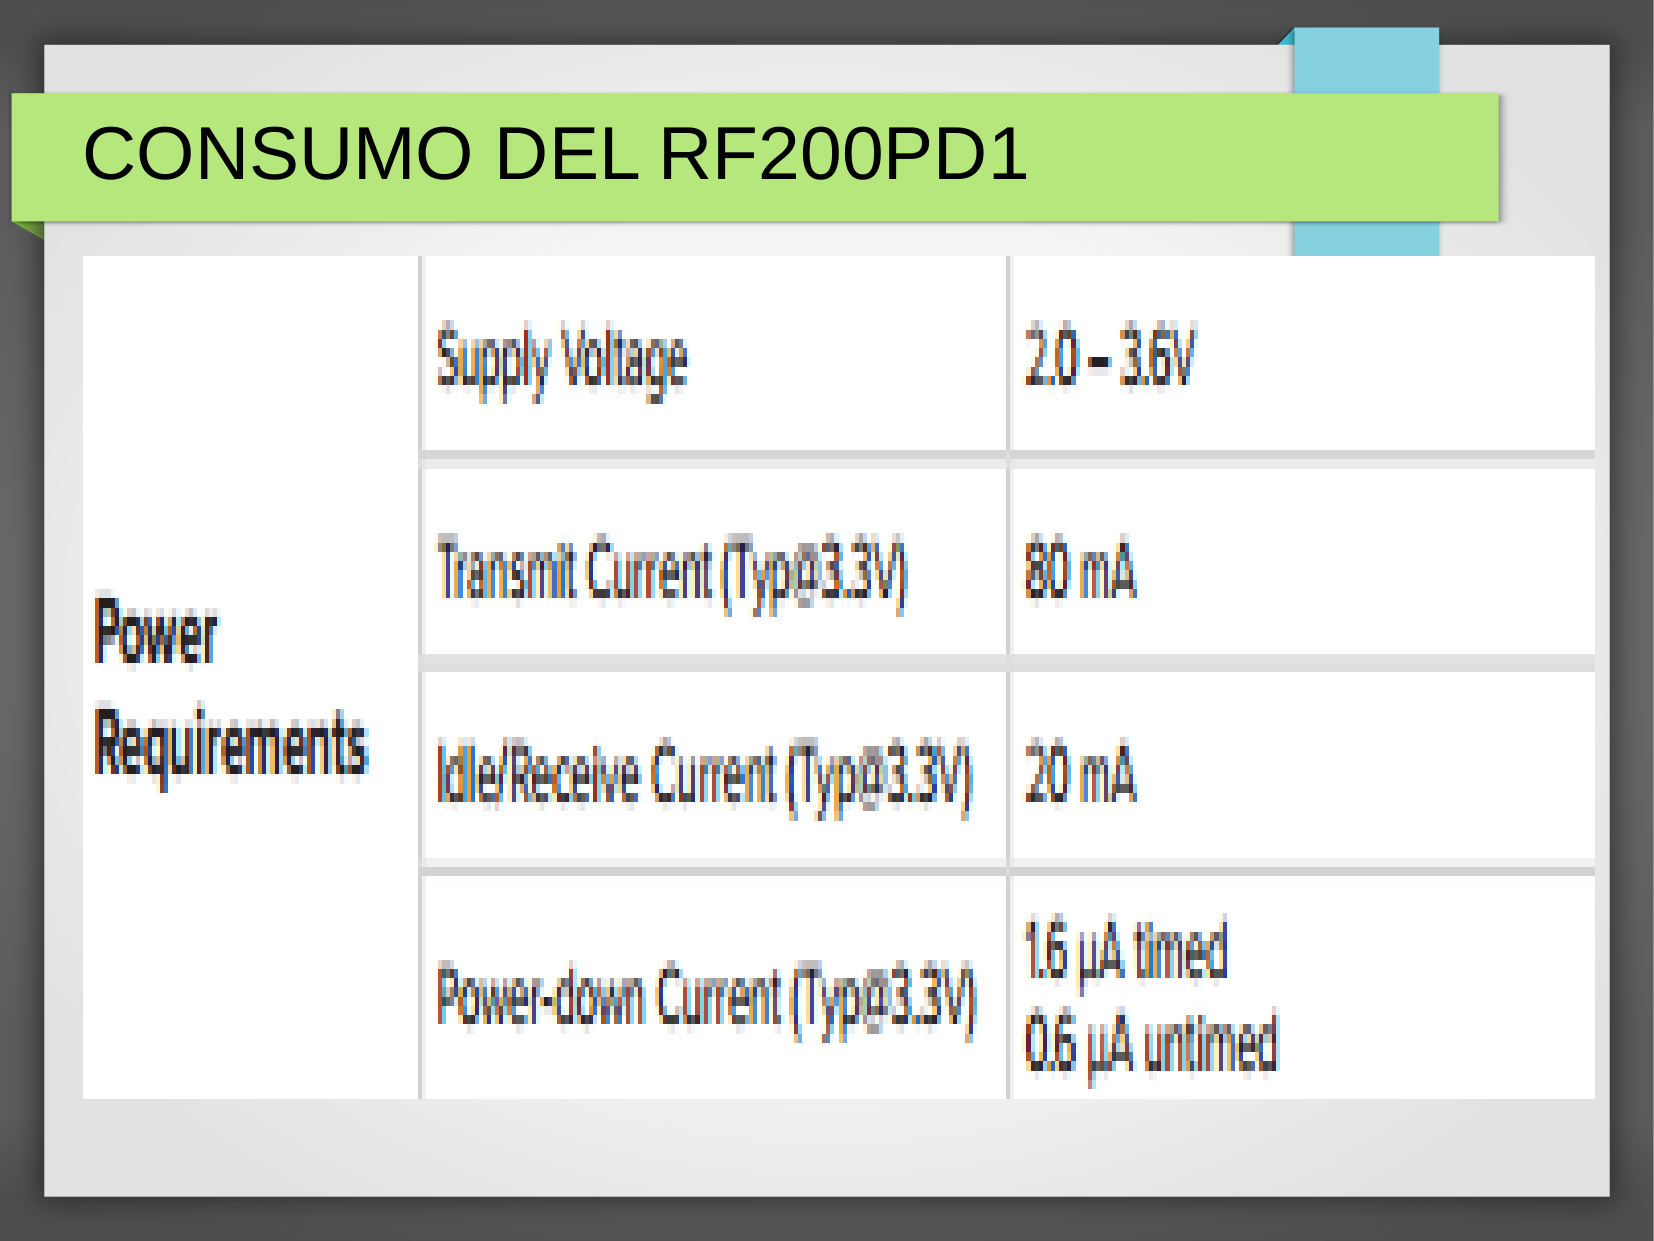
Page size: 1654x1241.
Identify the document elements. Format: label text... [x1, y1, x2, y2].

title CONSUMO DEL RF200PD1 [82, 94, 1264, 213]
picture [0, 0, 1654, 1241]
